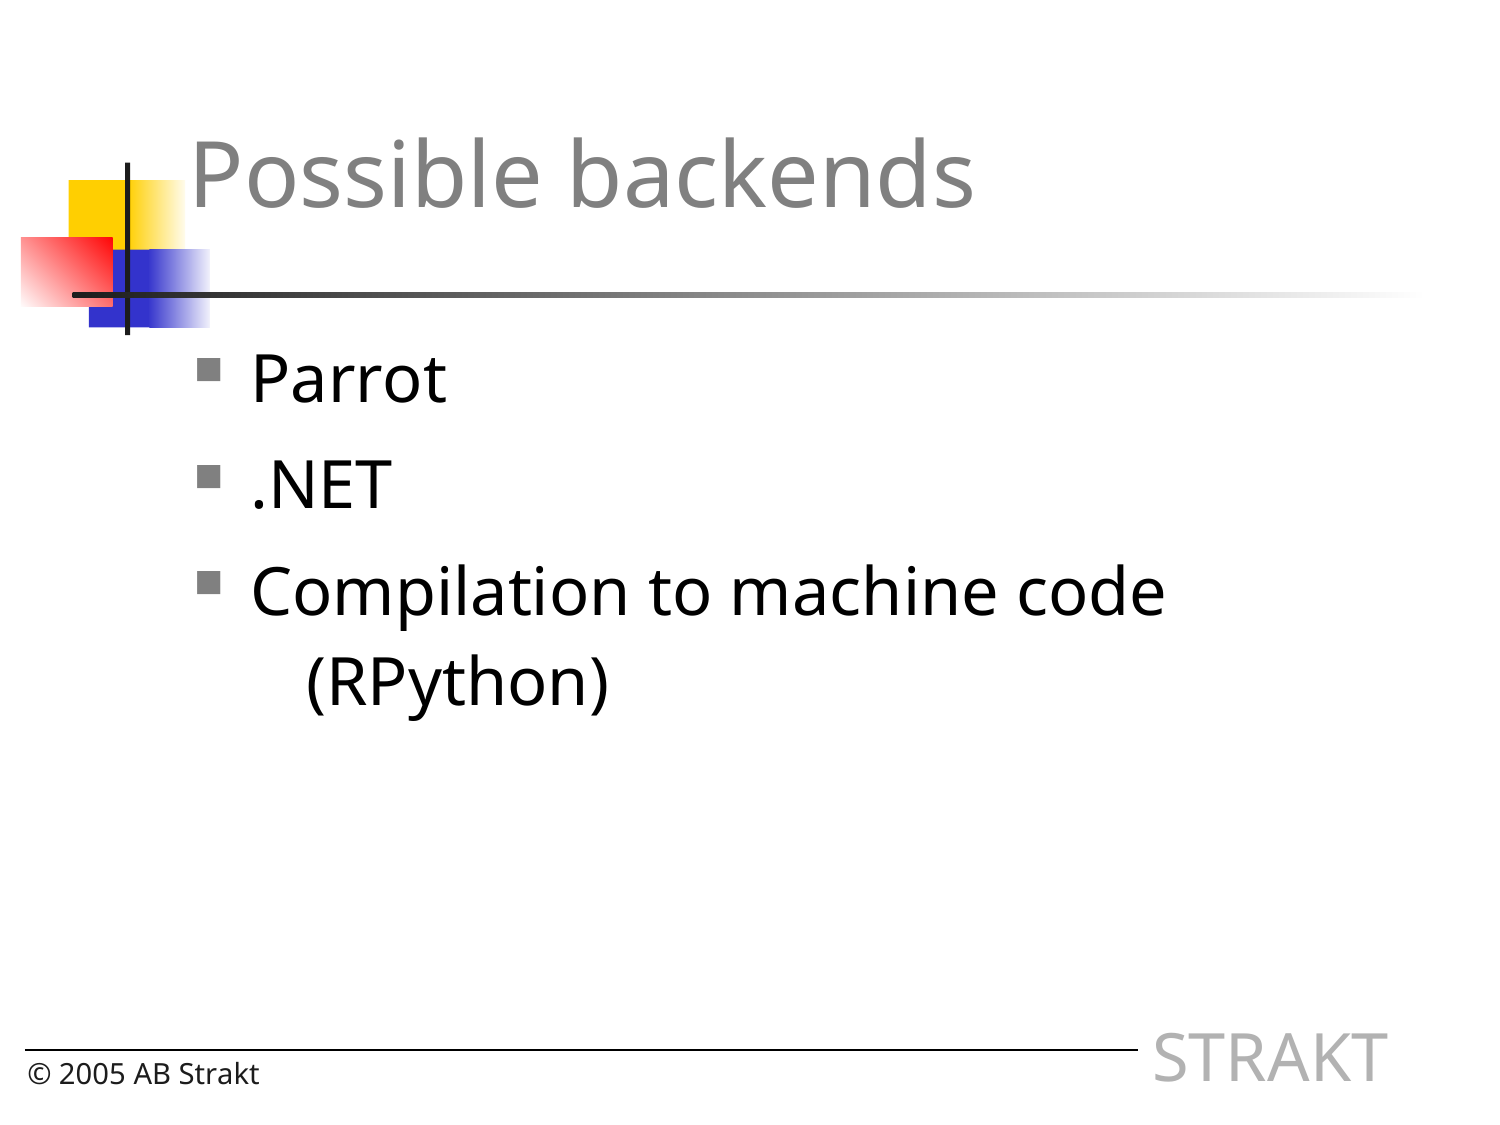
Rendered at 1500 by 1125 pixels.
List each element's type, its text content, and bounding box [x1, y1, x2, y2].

list Parrot .NET Compilation to machine code (RPython) [193, 331, 1469, 1007]
title Possible backends [188, 53, 1468, 289]
